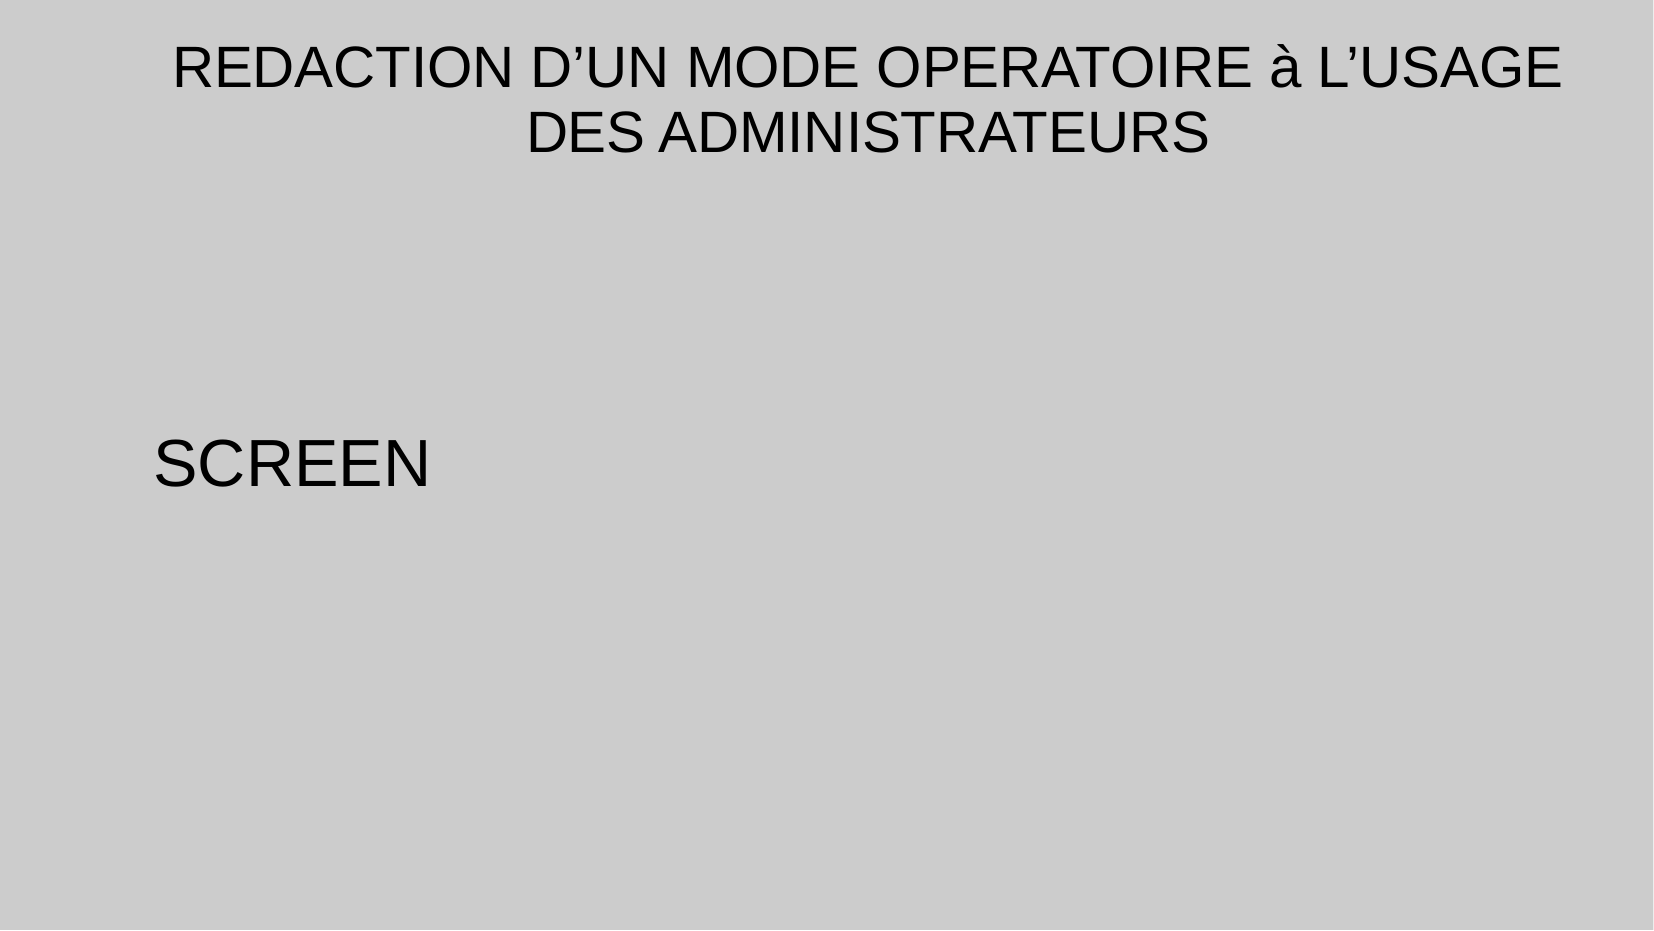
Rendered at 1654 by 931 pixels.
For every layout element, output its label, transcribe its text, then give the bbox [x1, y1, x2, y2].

title REDACTION D’UN MODE OPERATOIRE à L’USAGE DES ADMINISTRATEURS [88, 21, 1577, 178]
list SCREEN [82, 217, 1571, 758]
